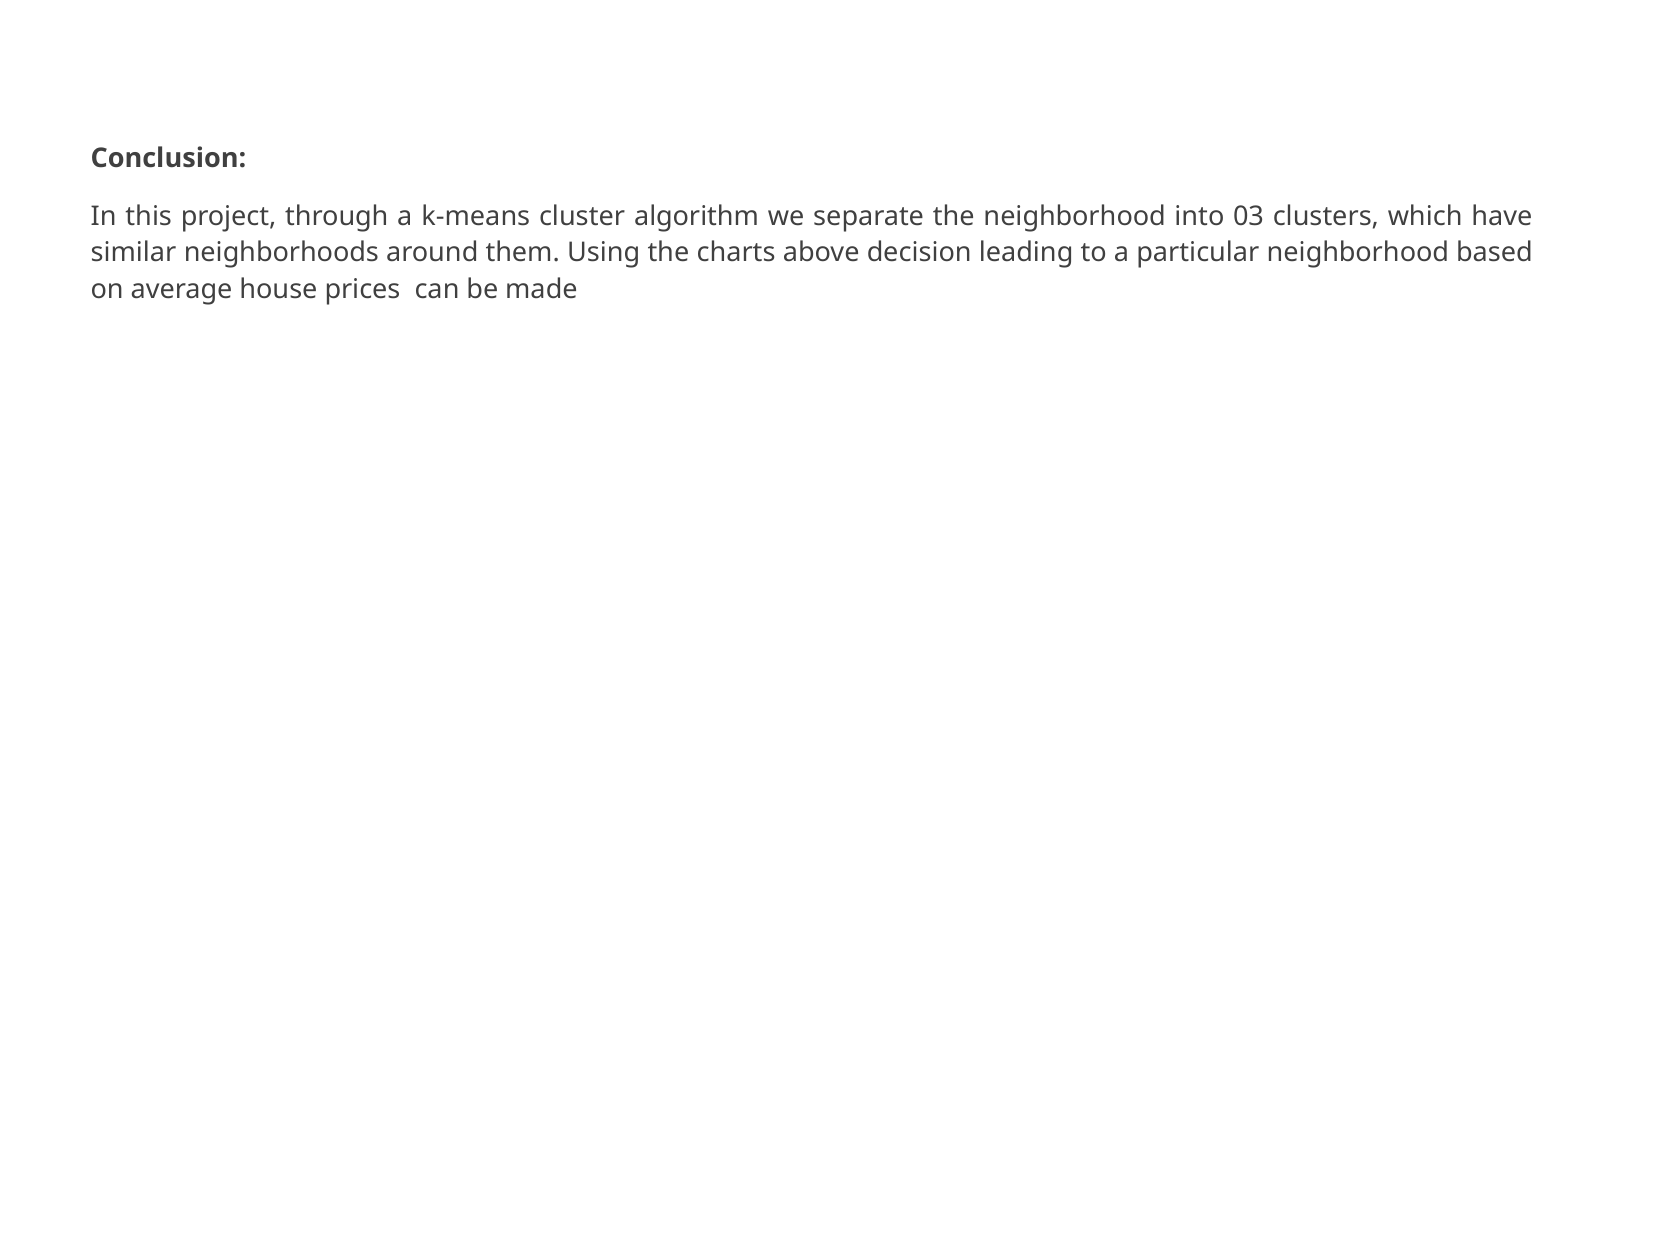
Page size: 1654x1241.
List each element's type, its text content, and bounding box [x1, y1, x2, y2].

text_box Conclusion: In this project, through a k-means cluster algorithm we separate the neighborhood into 03 clusters, which have similar neighborhoods around them. Using the charts above decision leading to a particular neighborhood based on average house prices can be made [75, 131, 1548, 426]
